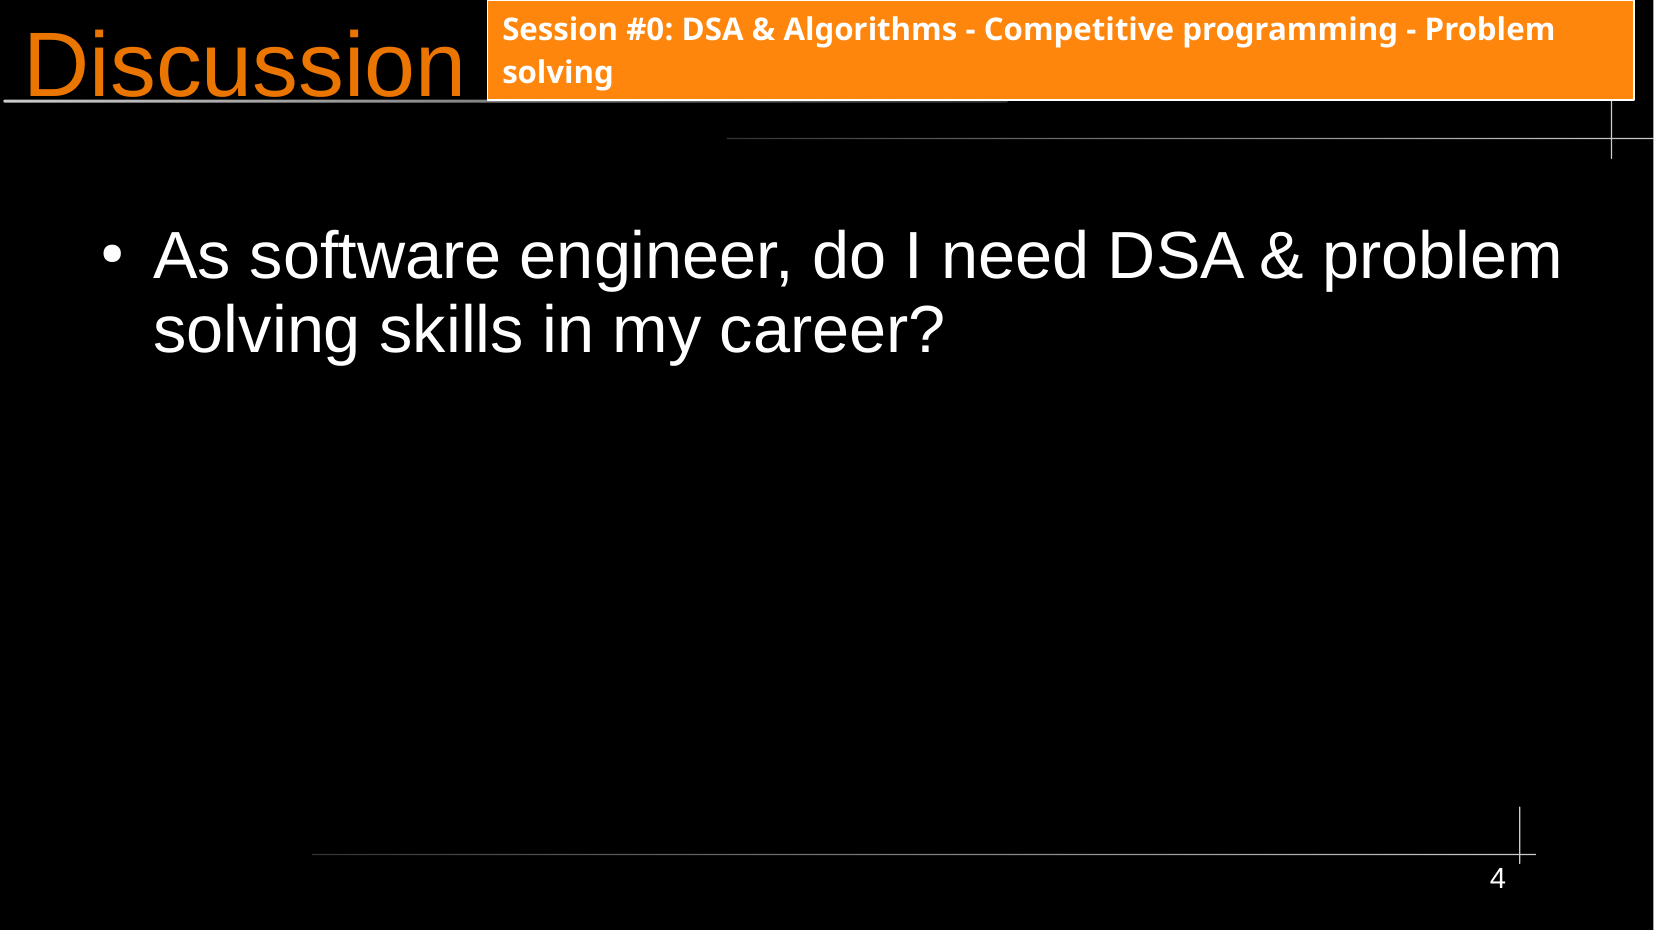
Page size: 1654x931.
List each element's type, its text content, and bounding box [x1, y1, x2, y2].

list As software engineer, do I need DSA & problem solving skills in my career? [82, 217, 1571, 758]
text_box Session #0: DSA & Algorithms - Competitive programming - Problem solving [487, 0, 1635, 50]
title Discussion [23, 11, 1589, 119]
